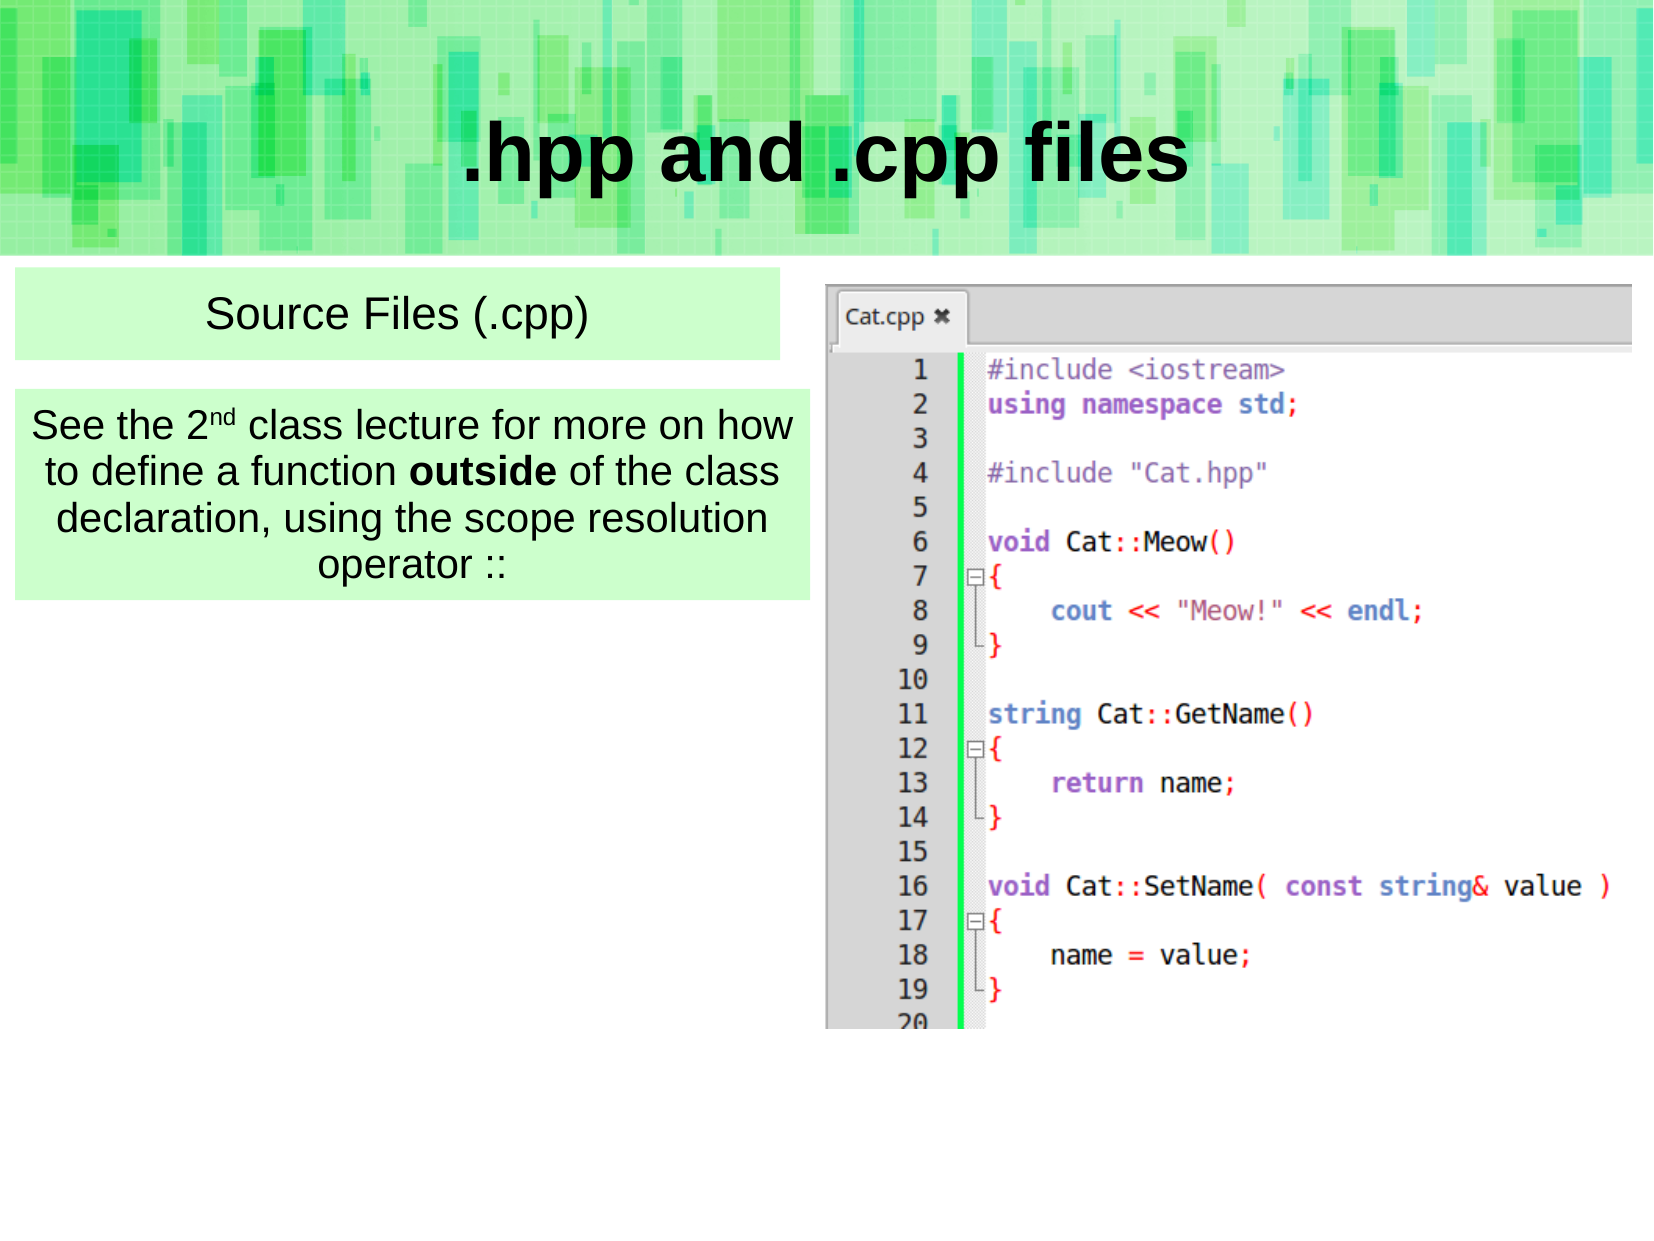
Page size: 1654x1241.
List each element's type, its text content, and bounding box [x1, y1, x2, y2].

text_box See the 2nd class lecture for more on how to define a function outside of the class declaration, using the scope resolution operator :: [15, 388, 811, 601]
title .hpp and .cpp files [82, 49, 1571, 257]
picture [0, 0, 1654, 1241]
text_box Source Files (.cpp) [15, 267, 781, 361]
